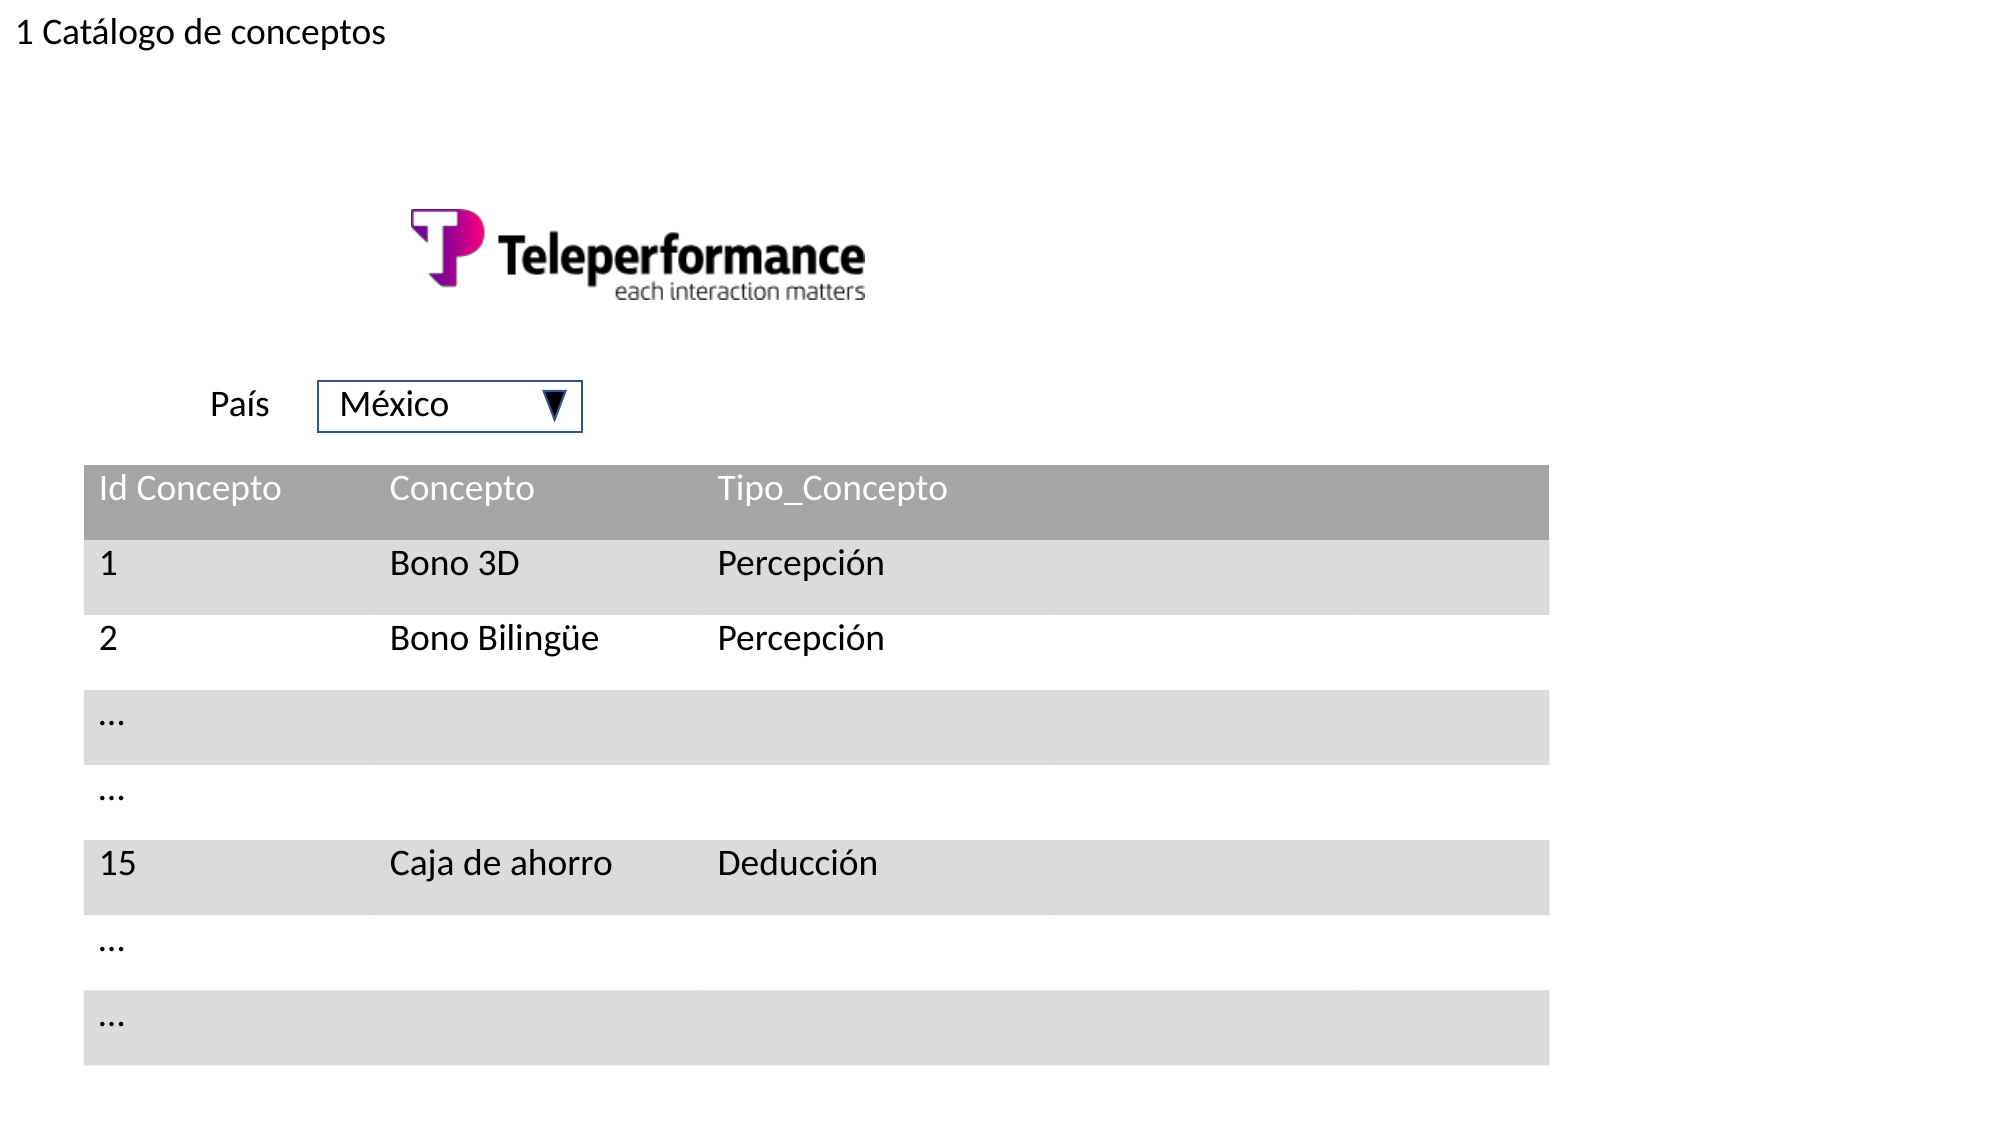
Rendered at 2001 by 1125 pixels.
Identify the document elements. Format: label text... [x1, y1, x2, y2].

table_cell [703, 765, 1051, 840]
table_header [1051, 465, 1356, 540]
text_box [543, 390, 566, 420]
table_header Tipo_Concepto [703, 465, 1051, 540]
table_cell [1356, 615, 1549, 690]
table_cell … [84, 690, 375, 765]
table_cell [1051, 690, 1356, 765]
table_cell Bono Bilingüe [375, 615, 703, 690]
table_cell [375, 915, 703, 990]
table_cell [1051, 540, 1356, 615]
text_box México [324, 371, 526, 432]
table_cell [1356, 915, 1549, 990]
table_cell [1051, 615, 1356, 690]
table_cell … [84, 915, 375, 990]
table_cell [375, 690, 703, 765]
table_cell [1051, 990, 1356, 1065]
table_cell Bono 3D [375, 540, 703, 615]
table_cell [375, 990, 703, 1065]
table_header Id Concepto [84, 465, 375, 540]
table_cell [1356, 540, 1549, 615]
table_cell [1356, 690, 1549, 765]
text_box País [83, 371, 285, 432]
table_cell … [84, 990, 375, 1065]
table_header [1356, 465, 1549, 540]
picture [411, 209, 865, 300]
table_cell [703, 690, 1051, 765]
table_cell … [84, 765, 375, 840]
table_cell [1356, 765, 1549, 840]
table_cell Deducción [703, 840, 1051, 915]
table_cell Percepción [703, 615, 1051, 690]
table_cell 2 [84, 615, 375, 690]
table_cell [1051, 840, 1356, 915]
table_cell 15 [84, 840, 375, 915]
table_cell [1051, 765, 1356, 840]
table_cell 1 [84, 540, 375, 615]
table_cell [375, 765, 703, 840]
table_cell Caja de ahorro [375, 840, 703, 915]
table_header Concepto [375, 465, 703, 540]
table_cell Percepción [703, 540, 1051, 615]
table_cell [703, 990, 1051, 1065]
text_box 1 Catálogo de conceptos [0, 0, 583, 60]
table_cell [1051, 915, 1356, 990]
table_cell [1356, 990, 1549, 1065]
table_cell [703, 915, 1051, 990]
table_cell [1356, 840, 1549, 915]
